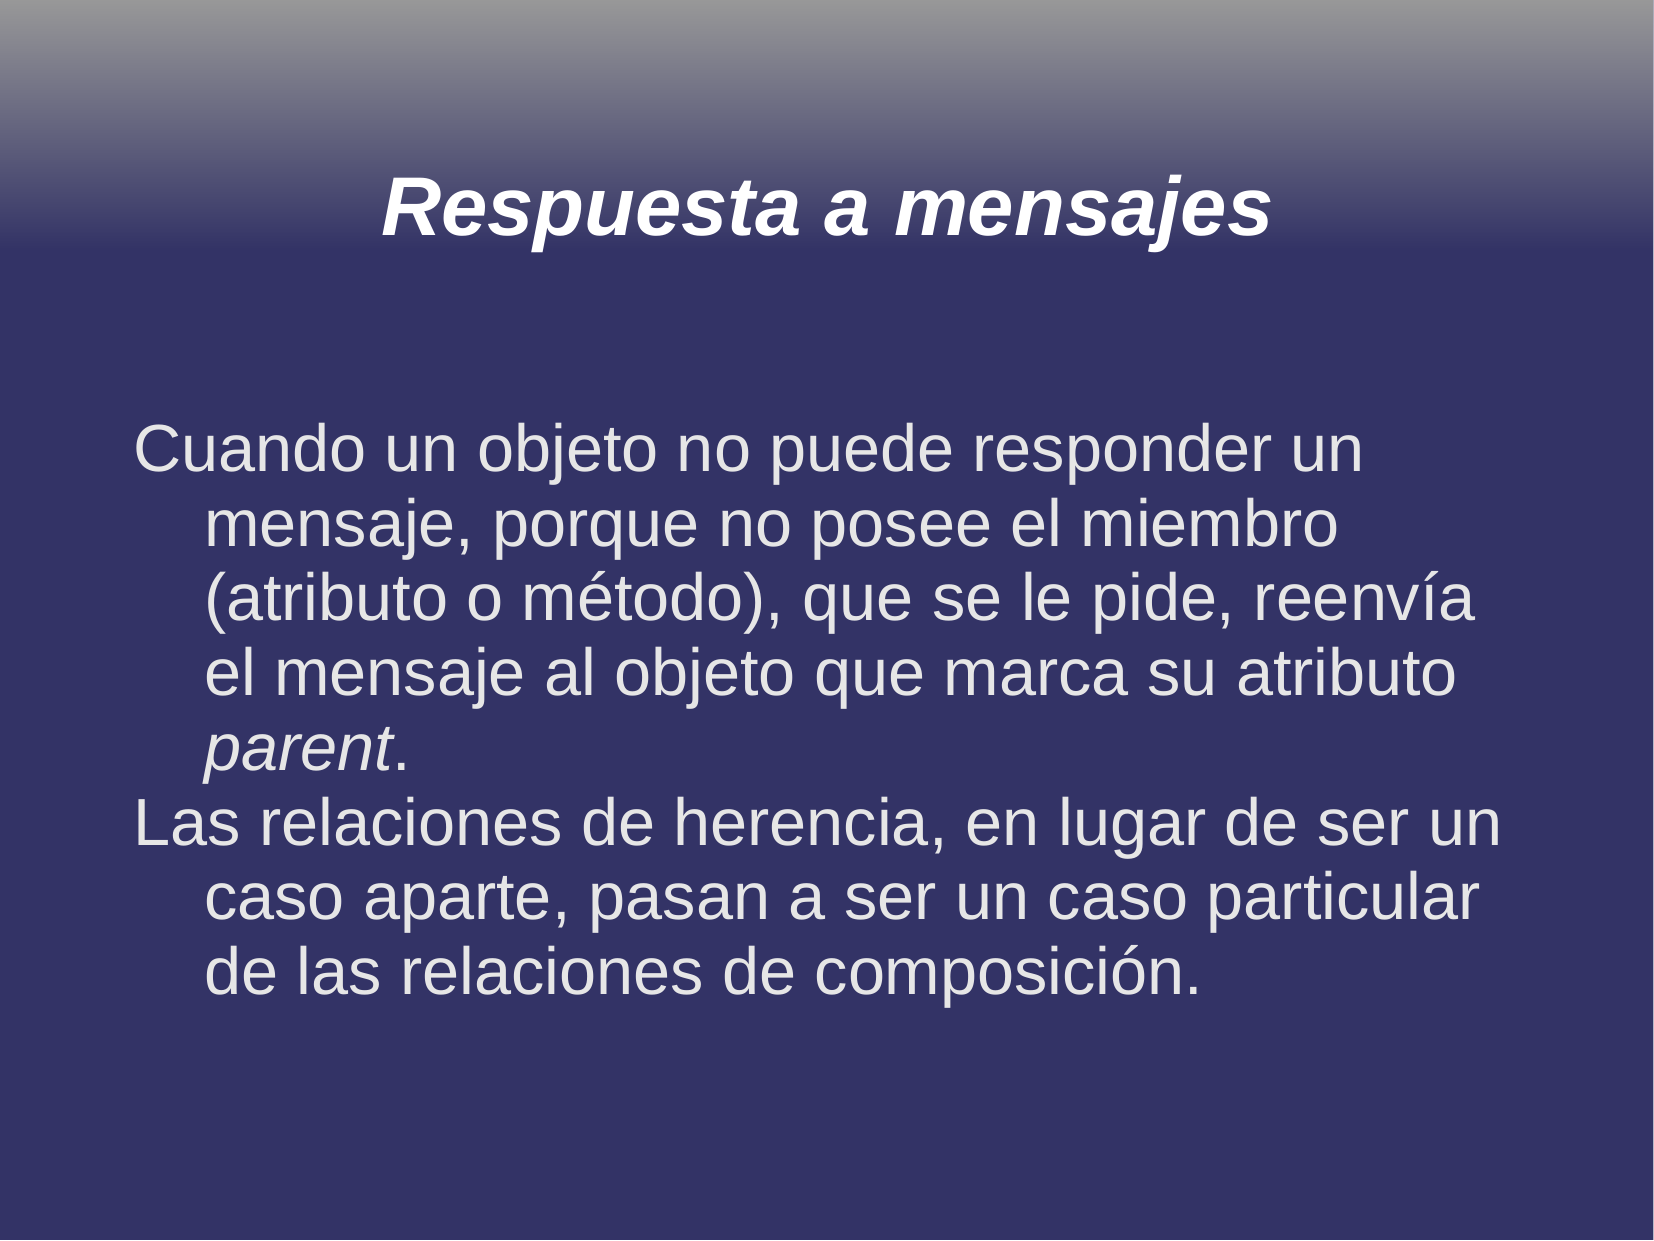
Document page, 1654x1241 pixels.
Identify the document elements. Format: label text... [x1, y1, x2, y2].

list Cuando un objeto no puede responder un mensaje, porque no posee el miembro (atributo o método), que se le pide, reenvía el mensaje al objeto que marca su atributo parent. Las relaciones de herencia, en lugar de ser un caso aparte, pasan a ser un caso particular de las relaciones de composición. [121, 410, 1534, 1083]
title Respuesta a mensajes [121, 102, 1534, 311]
